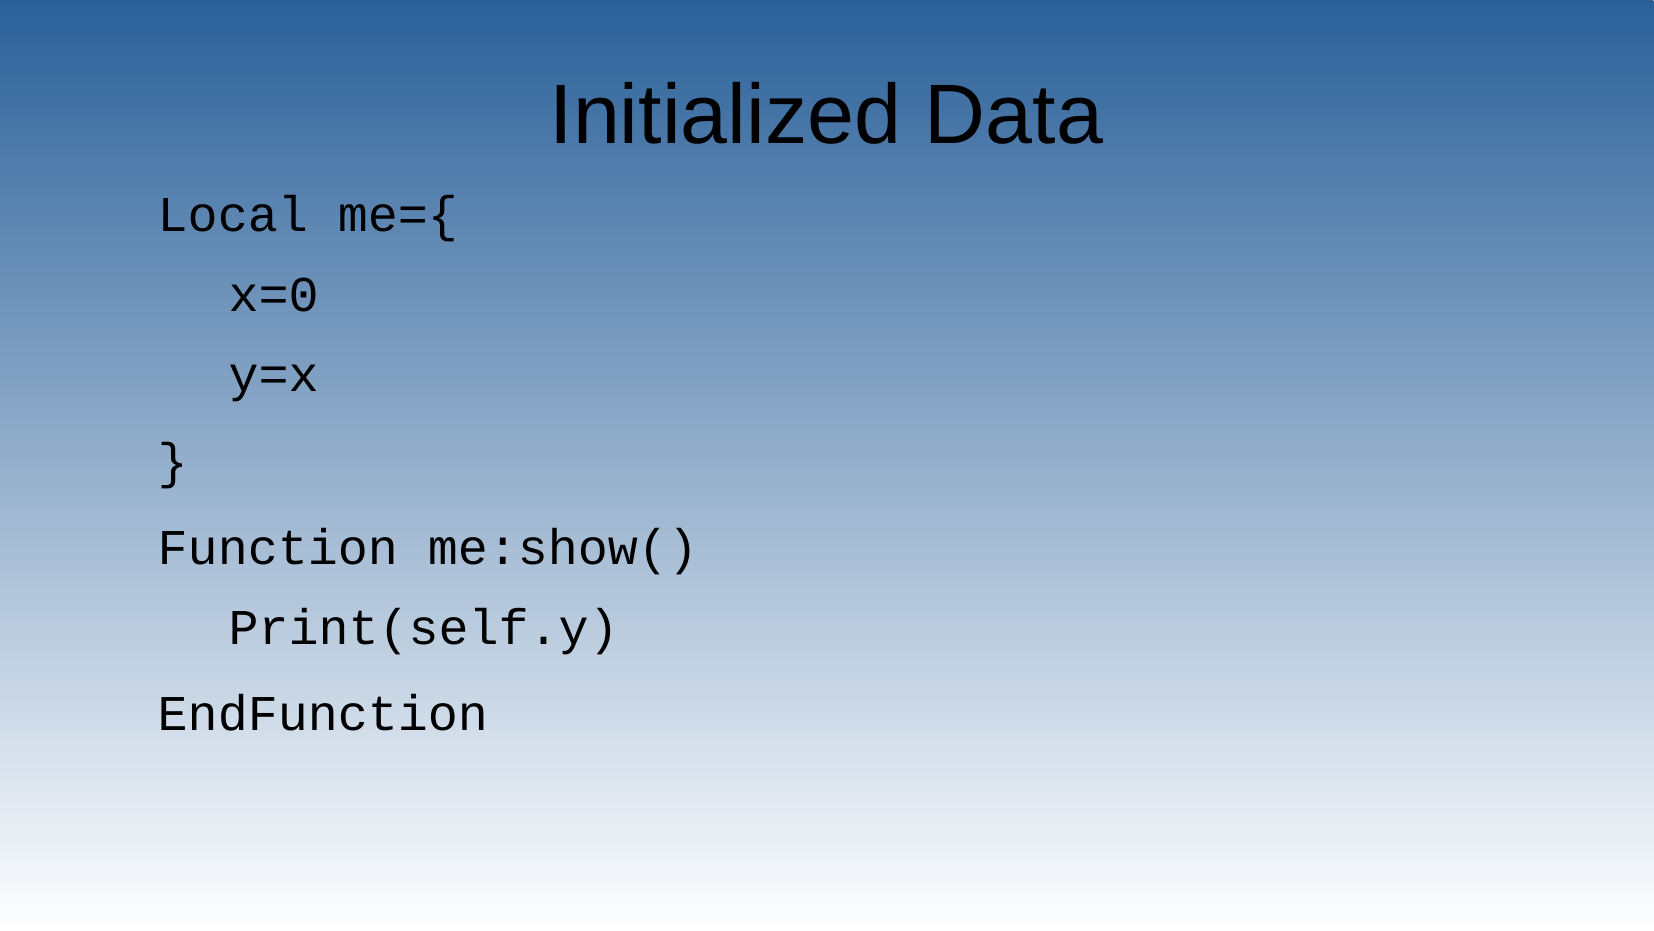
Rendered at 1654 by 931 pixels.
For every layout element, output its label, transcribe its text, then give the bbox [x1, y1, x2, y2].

list Local me={ x=0 y=x } Function me:show() Print(self.y) EndFunction [86, 189, 1576, 844]
title Initialized Data [82, 37, 1571, 193]
